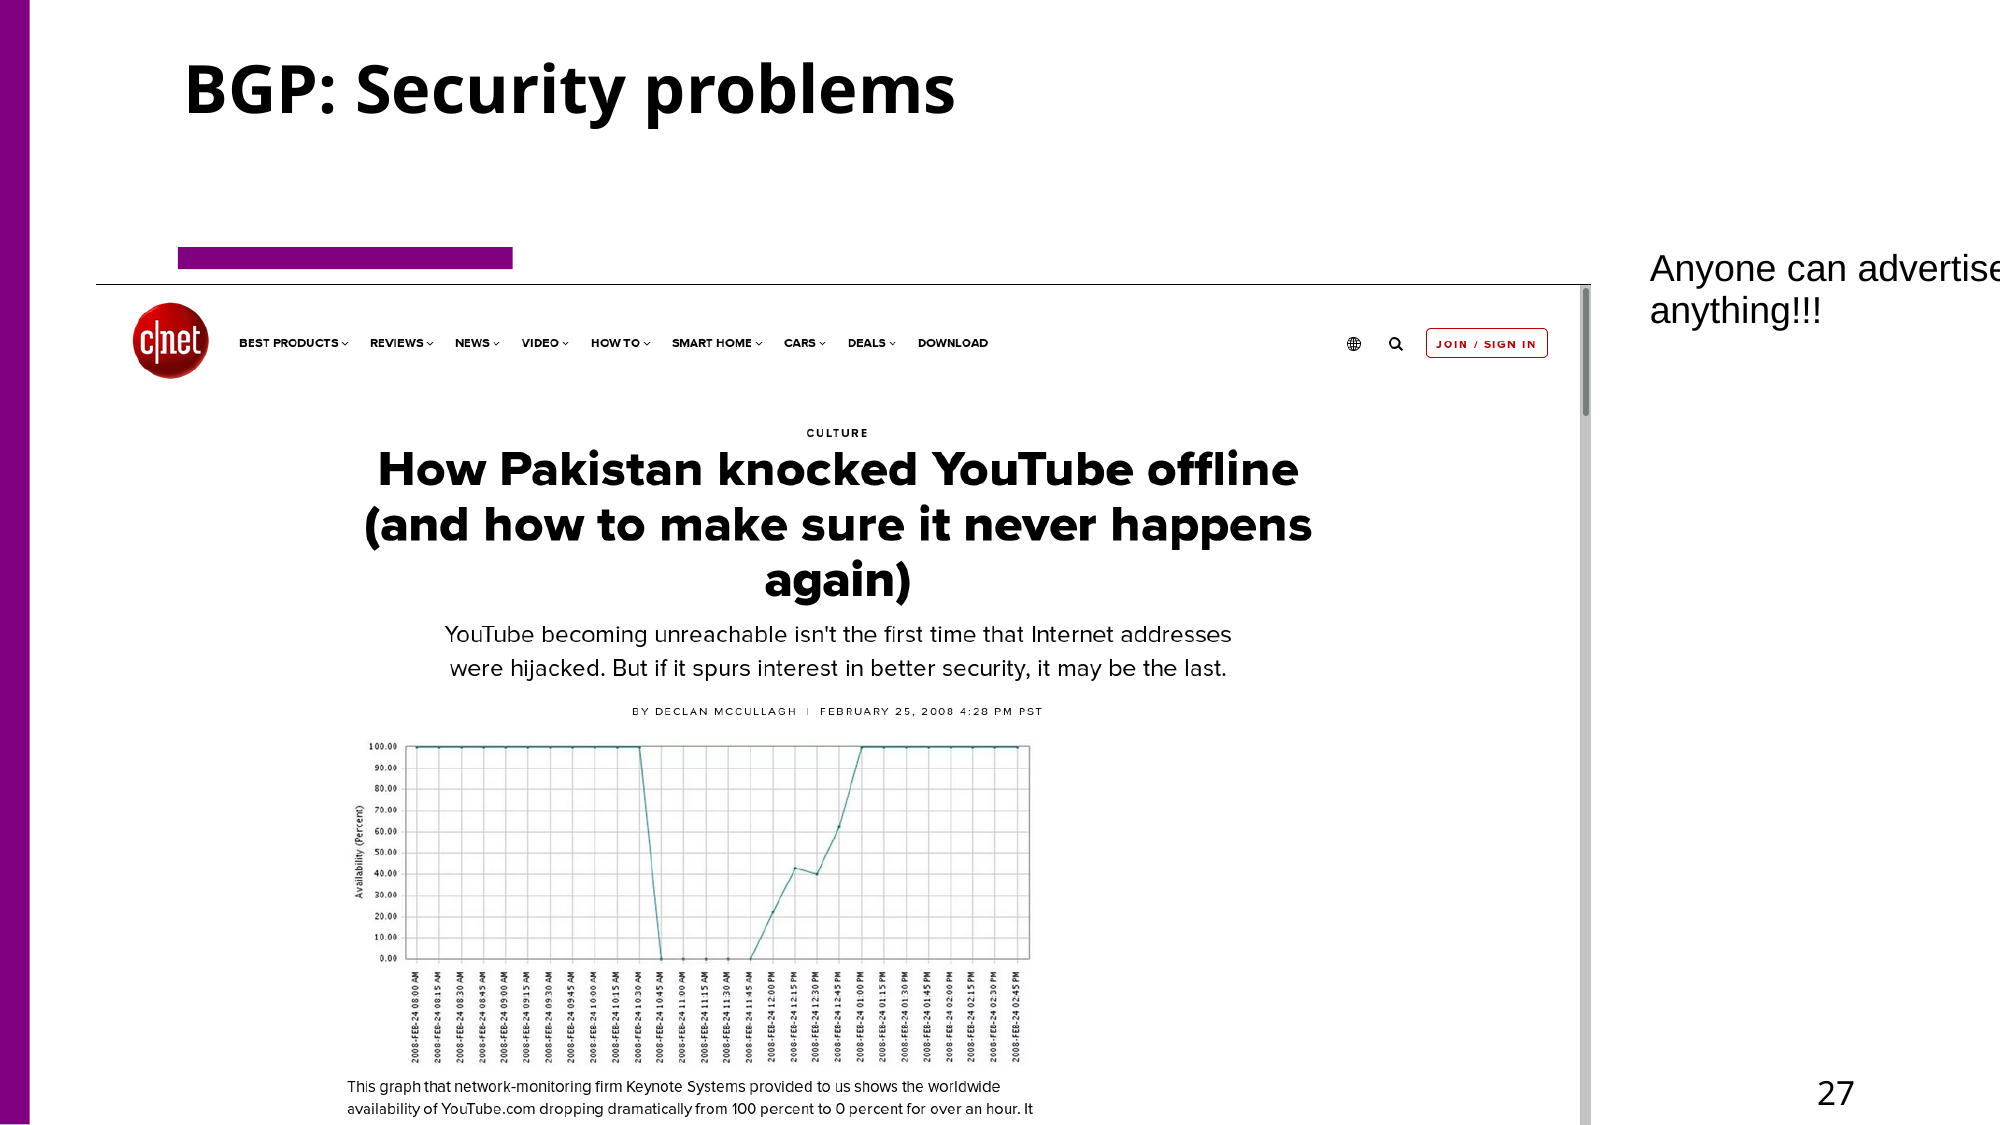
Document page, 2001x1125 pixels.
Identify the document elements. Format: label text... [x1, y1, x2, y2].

text_box Anyone can advertise anything!!! [1635, 239, 2000, 339]
picture [96, 284, 1591, 1125]
title BGP: Security problems [133, 0, 1946, 135]
